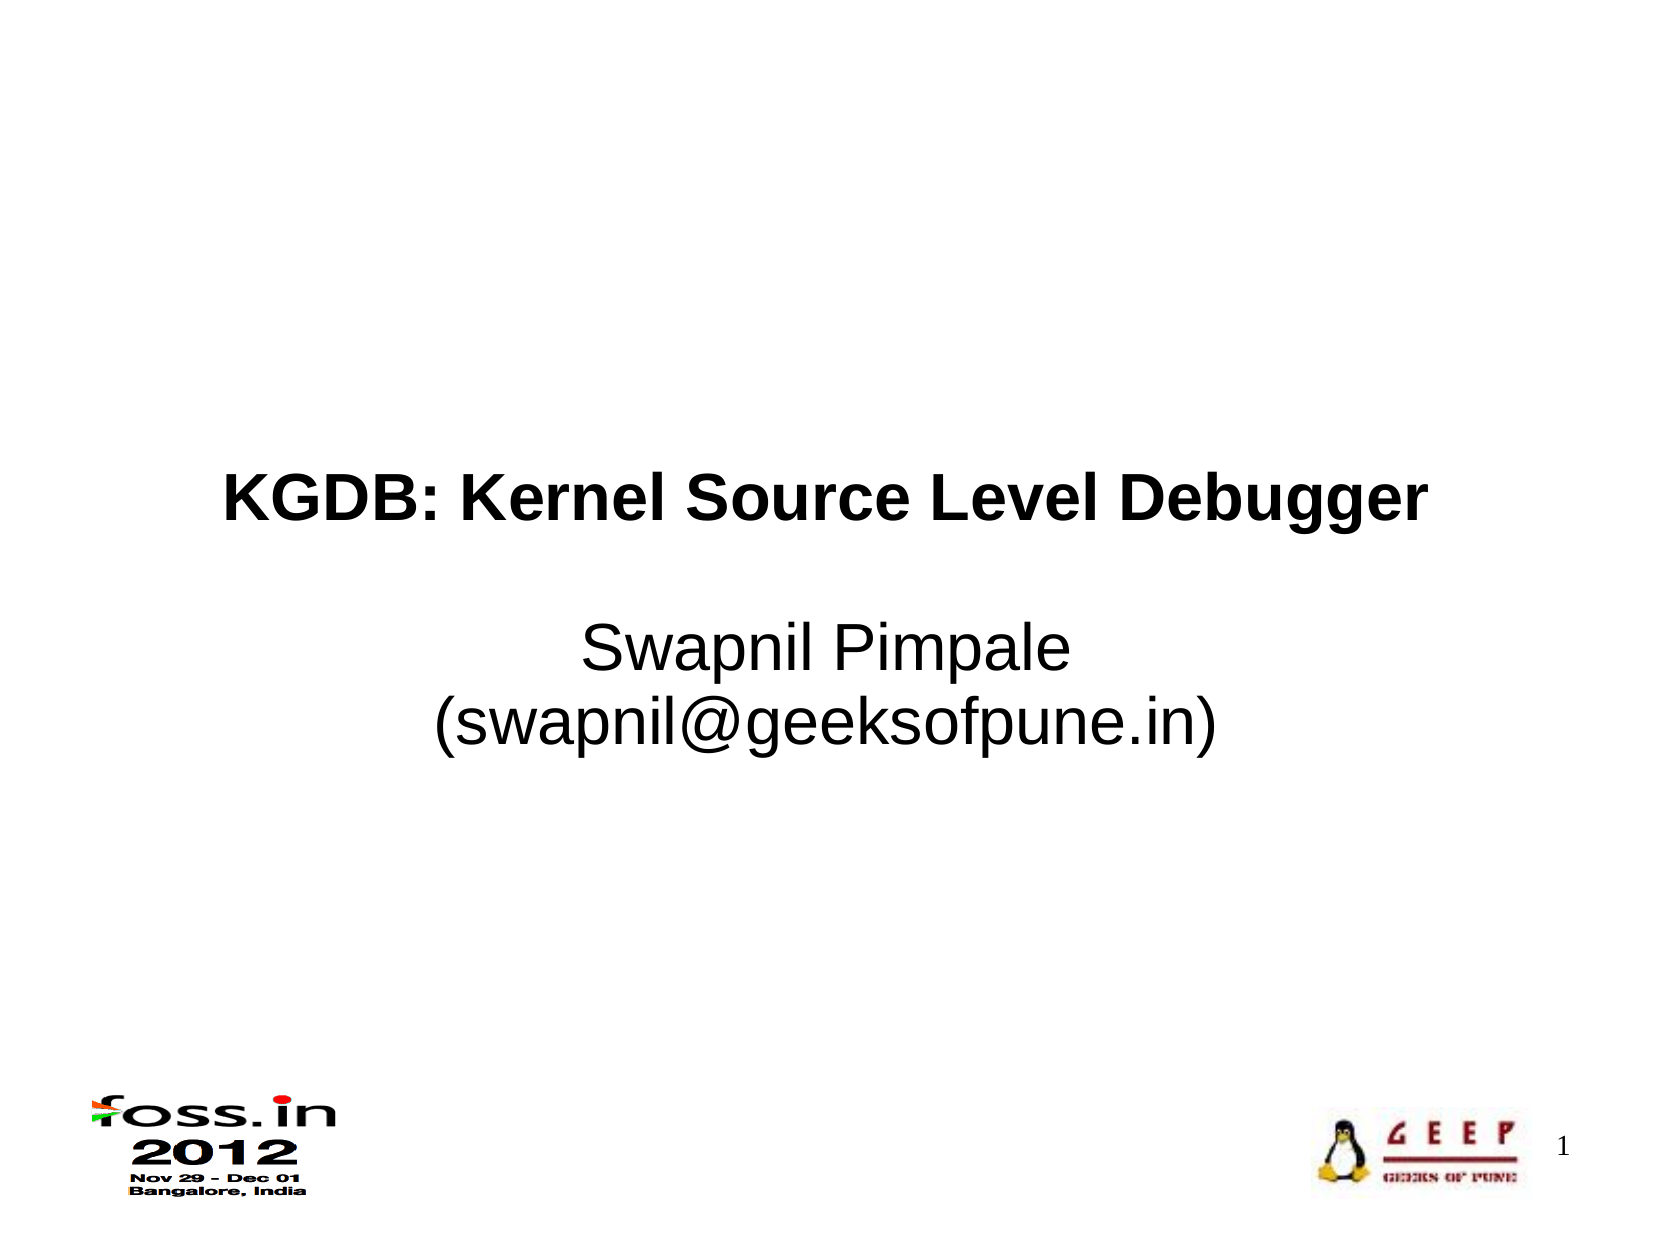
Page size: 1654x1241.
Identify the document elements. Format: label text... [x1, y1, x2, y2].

subtitle KGDB: Kernel Source Level Debugger Swapnil Pimpale (swapnil@geeksofpune.in) [82, 118, 1571, 1102]
picture [1311, 1107, 1532, 1199]
picture [82, 1086, 343, 1205]
